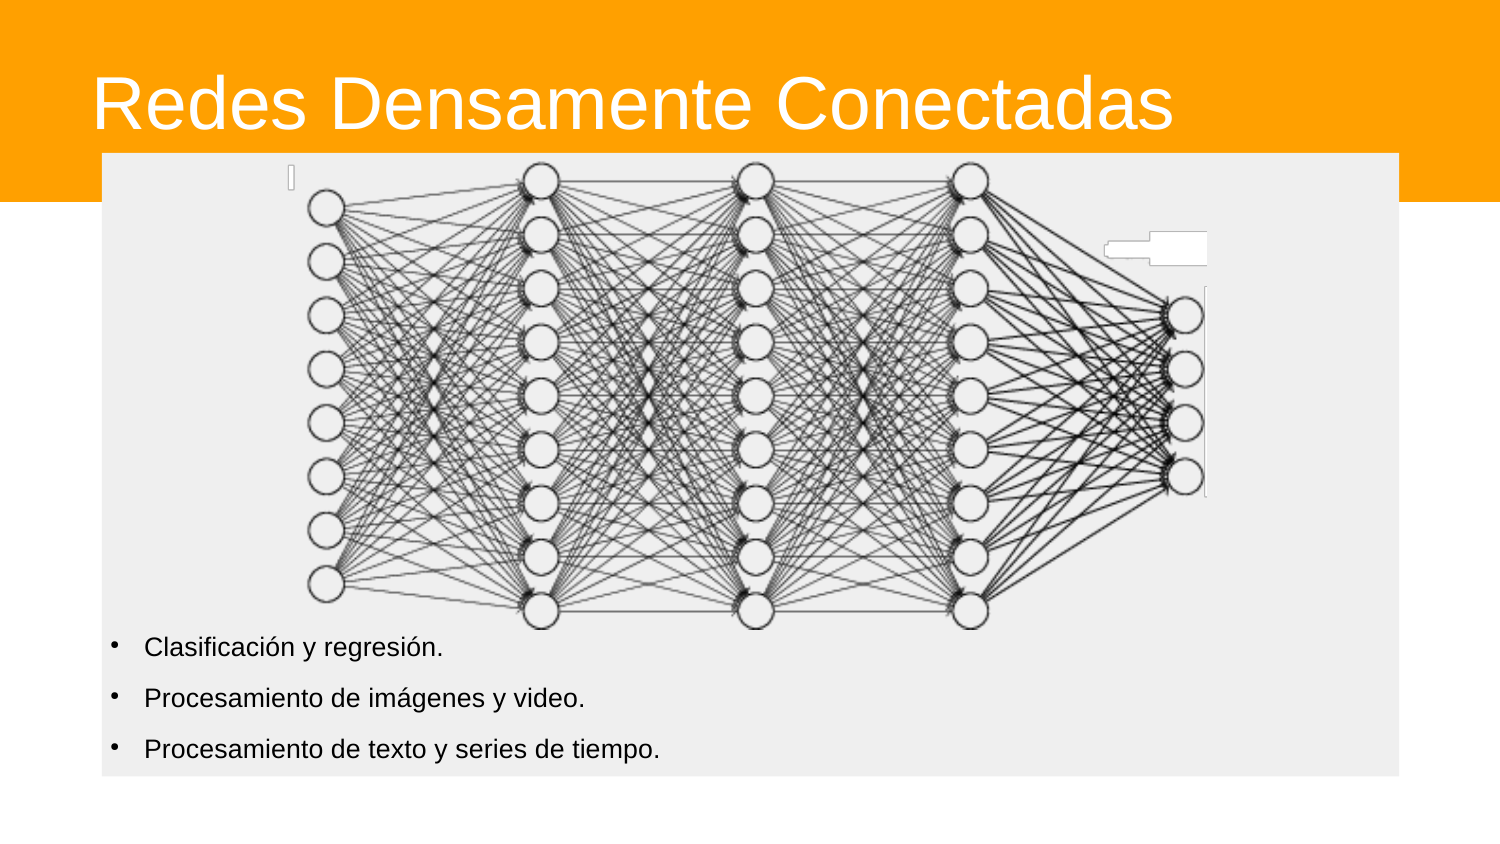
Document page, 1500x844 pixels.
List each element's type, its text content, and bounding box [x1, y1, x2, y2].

list Clasificación y regresión. Procesamiento de imágenes y video. Procesamiento de texto y series de tiempo. [98, 630, 1396, 766]
title Redes Densamente Conectadas [76, 17, 1391, 160]
picture [285, 160, 1207, 631]
